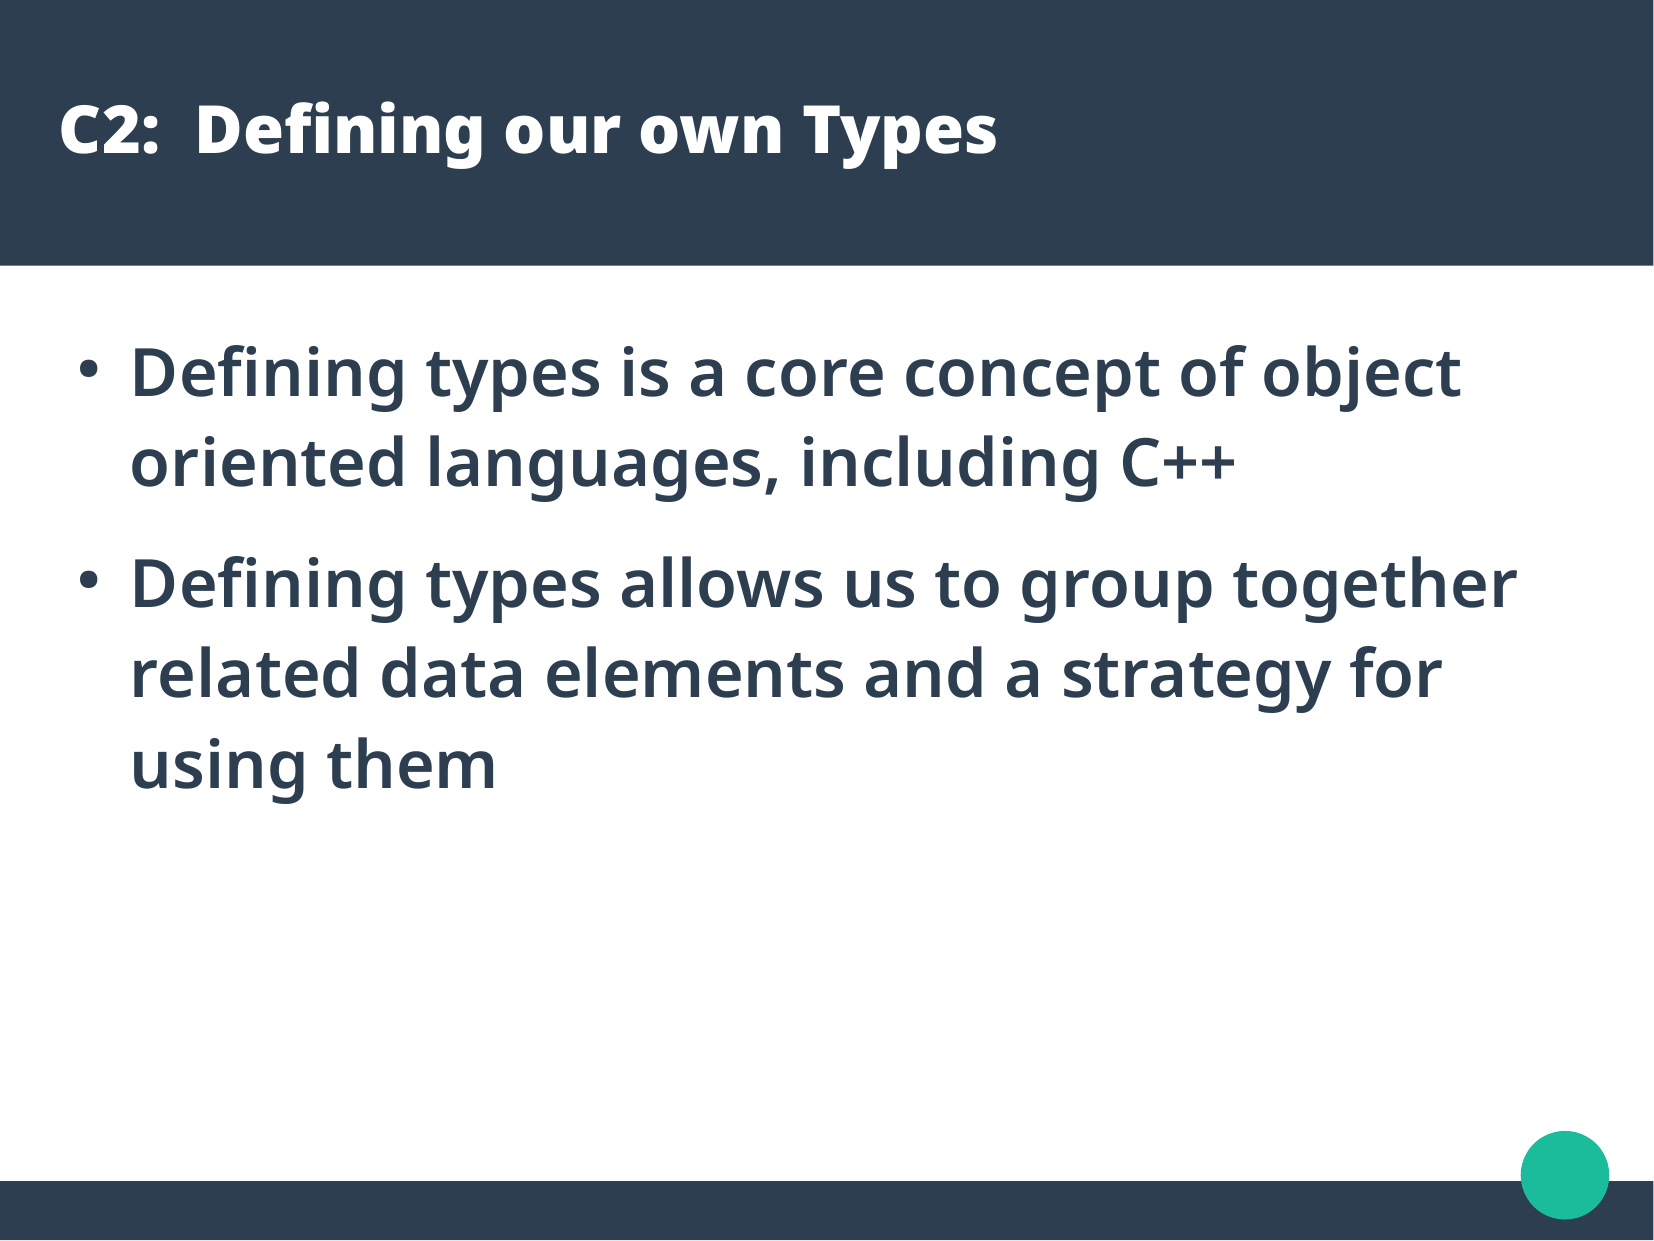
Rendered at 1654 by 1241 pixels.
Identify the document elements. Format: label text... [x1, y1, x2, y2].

title C2: Defining our own Types [59, 49, 1595, 207]
list Defining types is a core concept of object oriented languages, including C++ Defining types allows us to group together related data elements and a strategy for using them [59, 324, 1595, 1152]
